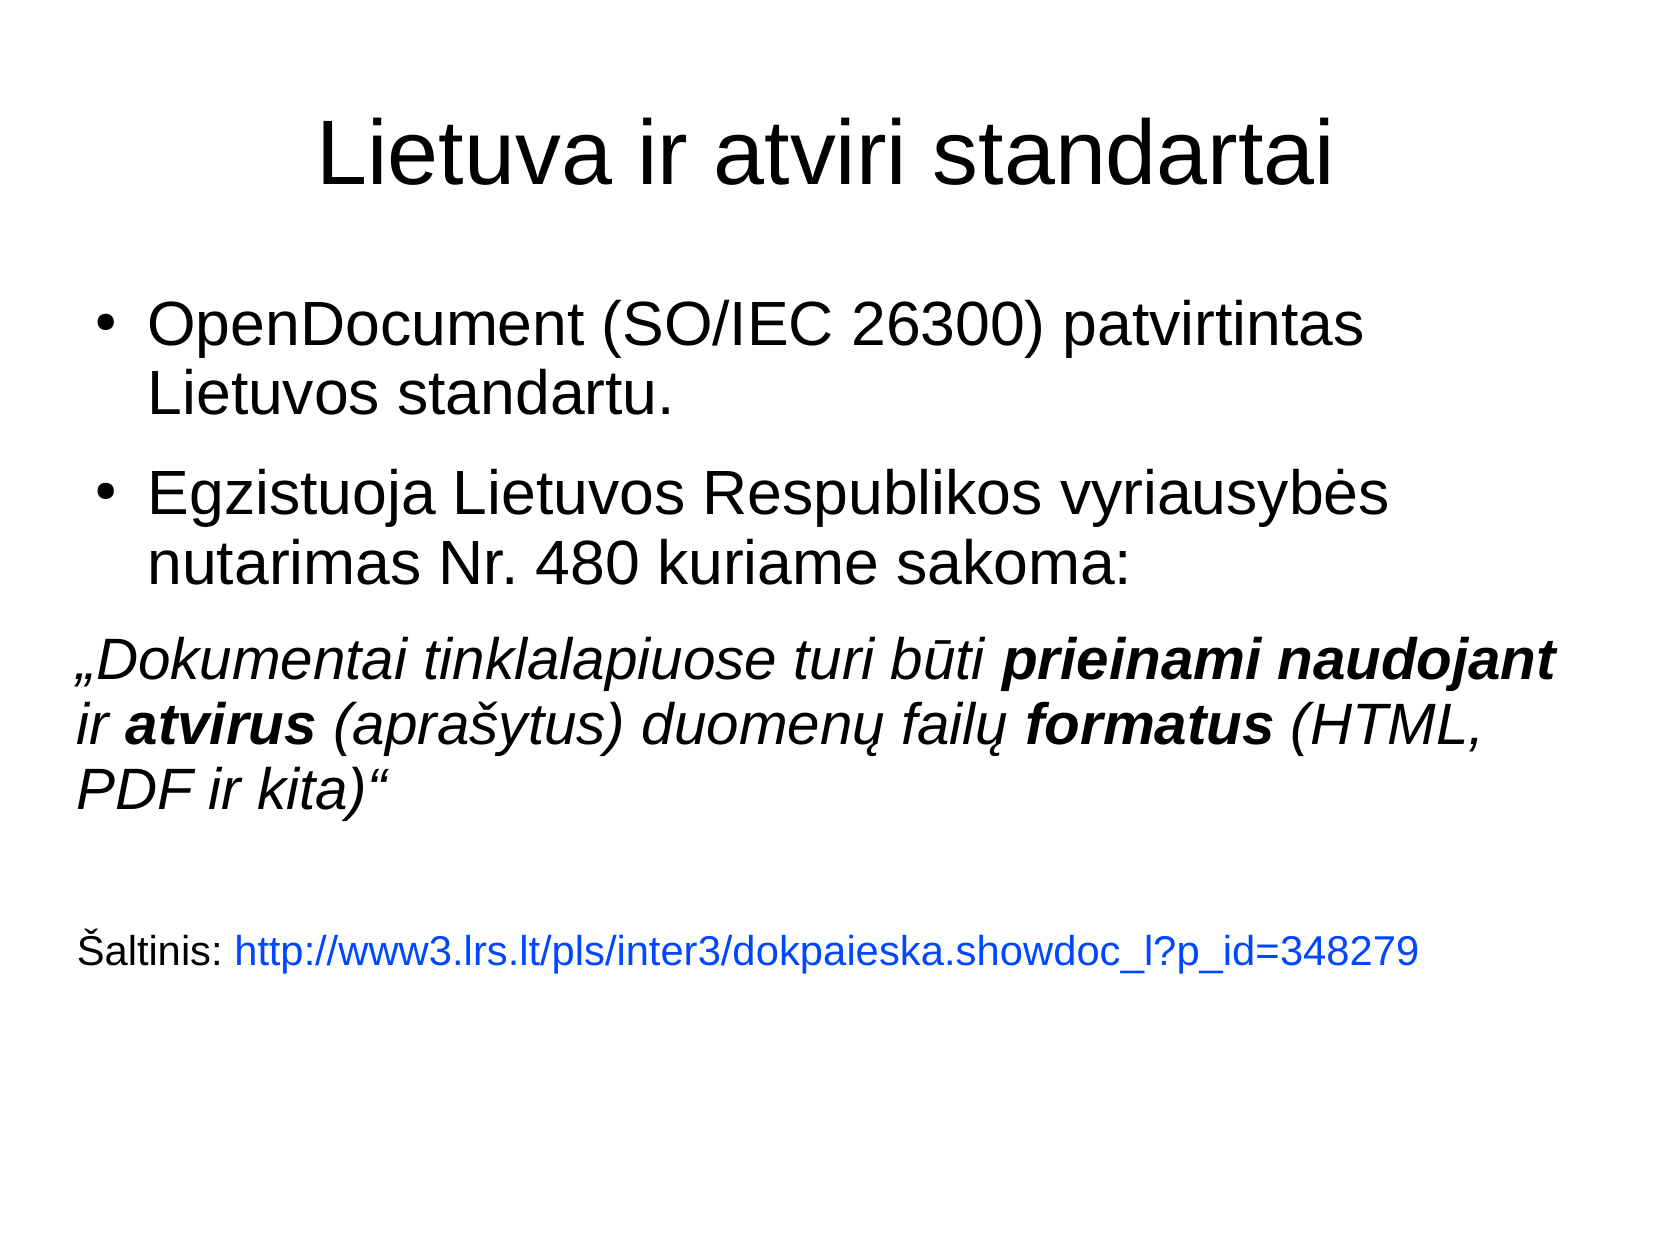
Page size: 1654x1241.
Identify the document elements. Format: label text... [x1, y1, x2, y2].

list OpenDocument (SO/IEC 26300) patvirtintas Lietuvos standartu. Egzistuoja Lietuvos Respublikos vyriausybės nutarimas Nr. 480 kuriame sakoma: „Dokumentai tinklalapiuose turi būti prieinami naudojant ir atvirus (aprašytus) duomenų failų formatus (HTML, PDF ir kita)“ Šaltinis: http://www3.lrs.lt/pls/inter3/dokpaieska.showdoc_l?p_id=348279 [76, 288, 1565, 1093]
title Lietuva ir atviri standartai [82, 49, 1571, 257]
